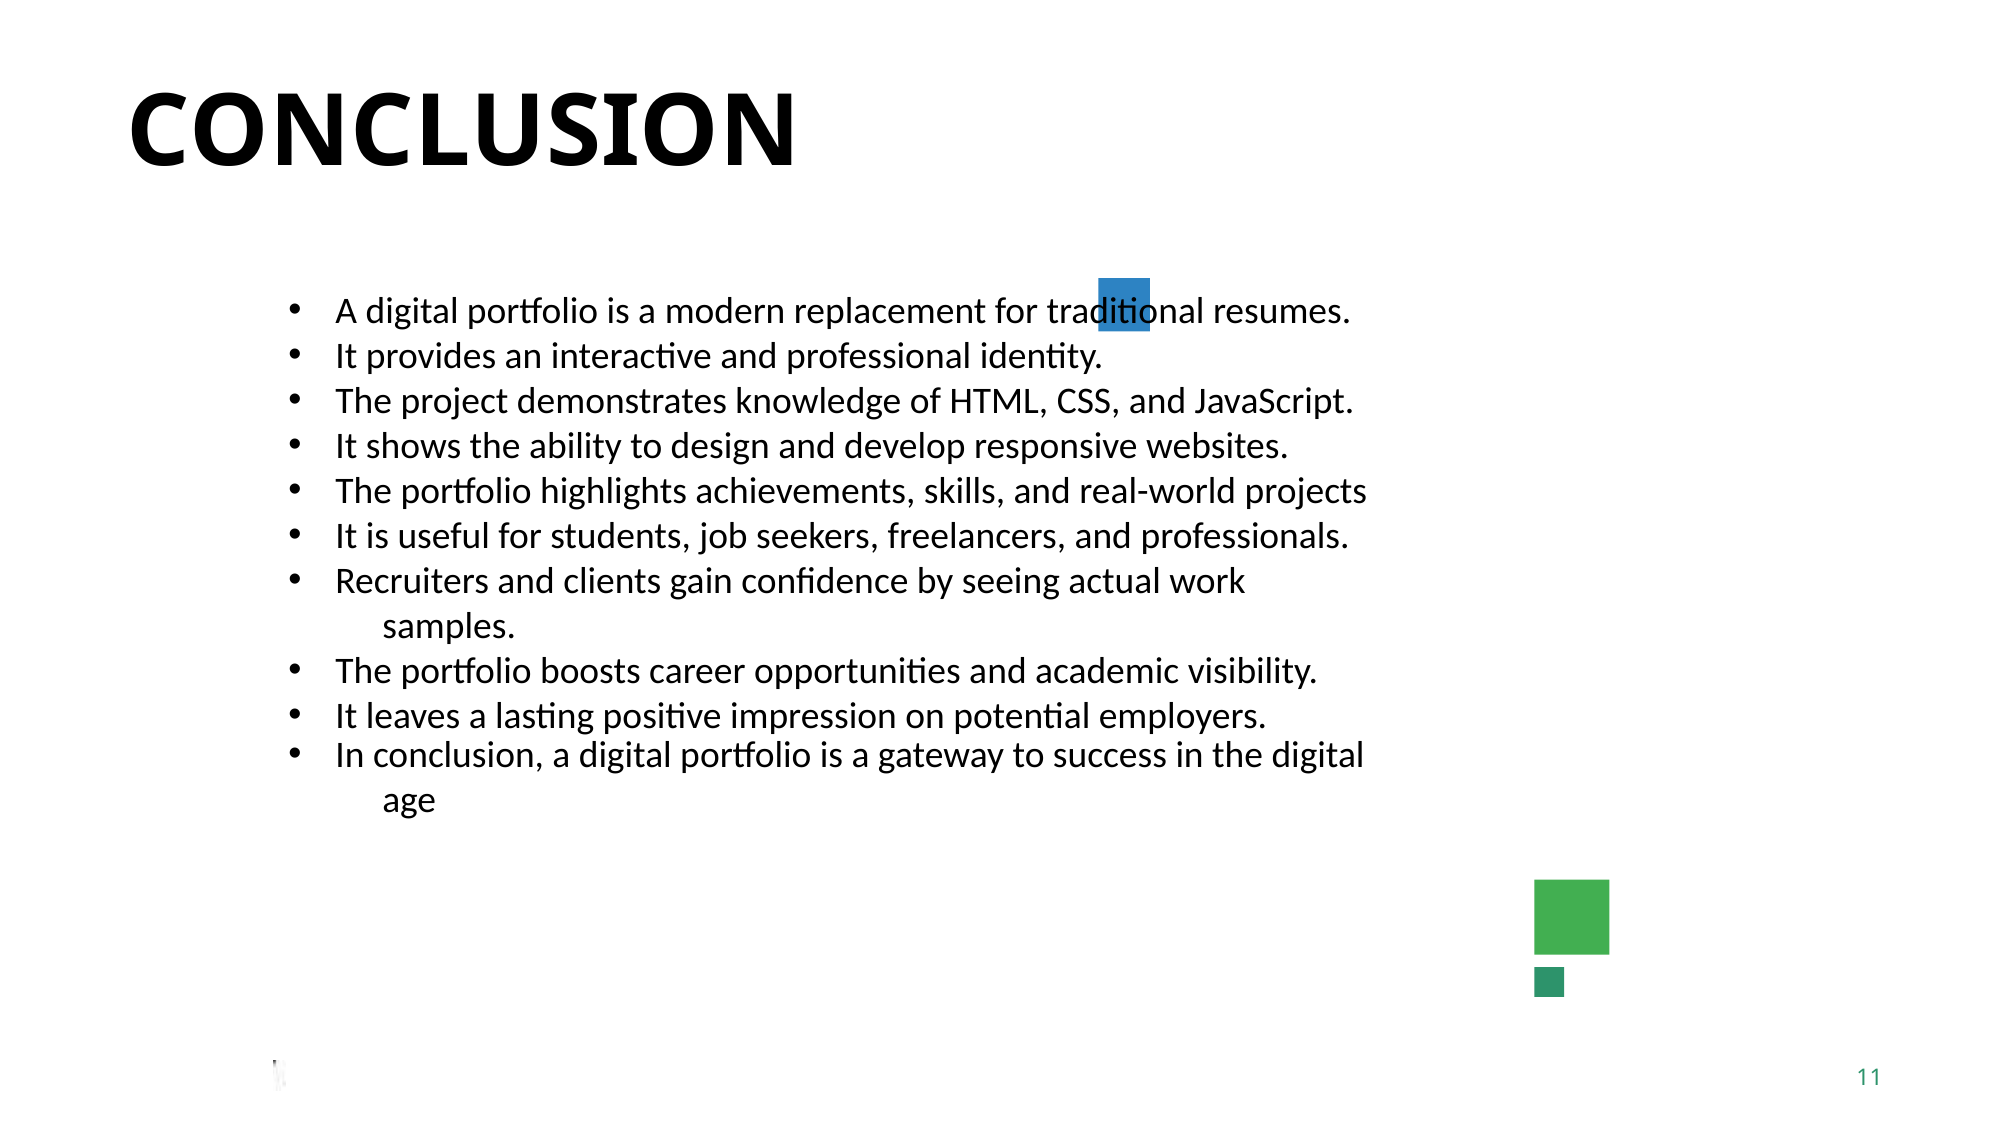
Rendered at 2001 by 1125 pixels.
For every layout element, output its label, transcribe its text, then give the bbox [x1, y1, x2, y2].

text_box [1534, 967, 1565, 997]
picture [273, 1060, 286, 1091]
text_box A digital portfolio is a modern replacement for traditional resumes. It provides an interactive and professional identity. The project demonstrates knowledge of HTML, CSS, and JavaScript. It shows the ability to design and develop responsive websites. The portfolio highlights achievements, skills, and real-world projects It is useful for students, job seekers, freelancers, and professionals. Recruiters and clients gain confidence by seeing actual work samples. The portfolio boosts career opportunities and academic visibility. It leaves a lasting positive impression on potential employers. [273, 278, 1389, 722]
text_box [1534, 879, 1610, 955]
text_box 11 [1849, 1061, 1888, 1094]
title CONCLUSION [123, 63, 876, 187]
text_box In conclusion, a digital portfolio is a gateway to success in the digital age [273, 722, 1389, 829]
